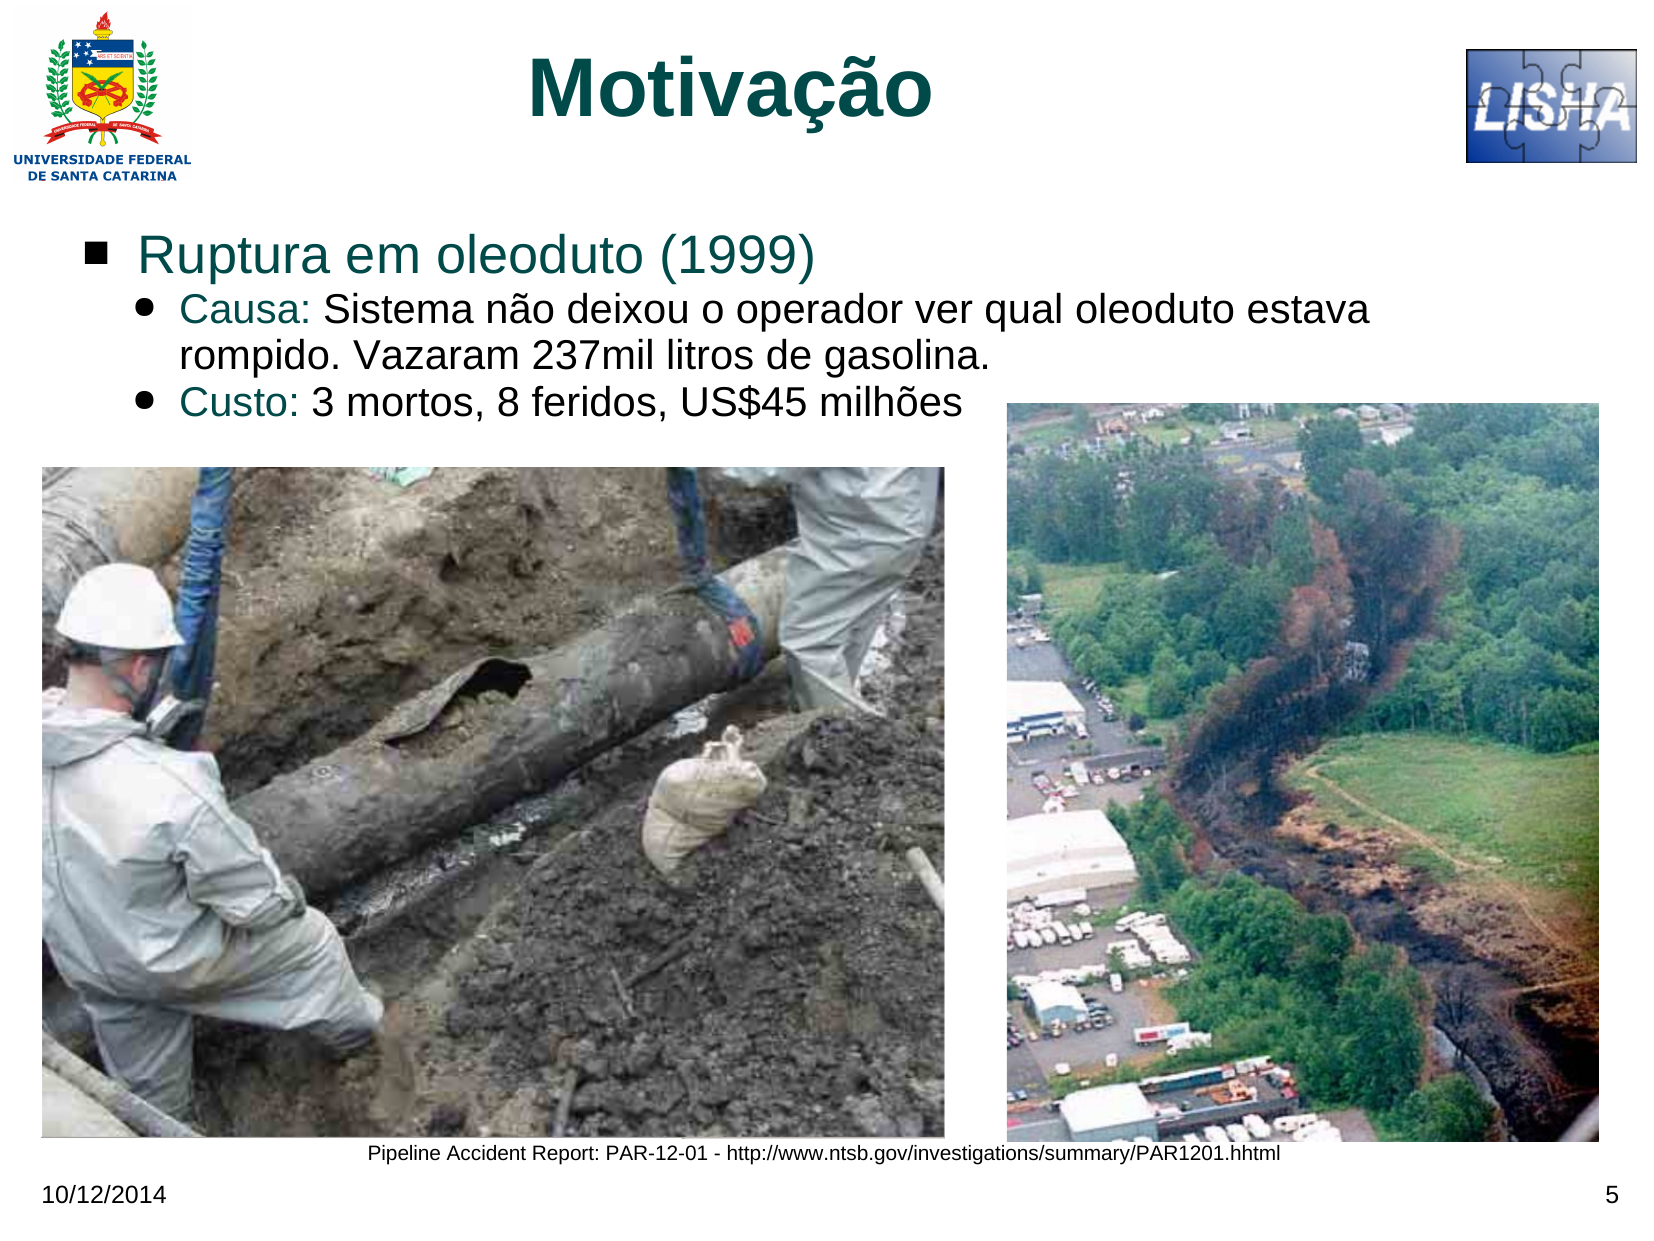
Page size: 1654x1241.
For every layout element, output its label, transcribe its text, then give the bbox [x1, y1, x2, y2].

picture [13, 6, 191, 181]
picture [41, 467, 945, 1139]
title Motivação [37, 37, 1426, 151]
picture [1006, 403, 1599, 1141]
picture [1466, 49, 1637, 163]
list Ruptura em oleoduto (1999) Causa: Sistema não deixou o operador ver qual oleoduto estava rompido. Vazaram 237mil litros de gasolina. Custo: 3 mortos, 8 feridos, US$45 milhões [37, 225, 1506, 449]
text_box Pipeline Accident Report: PAR-12-01 - http://www.ntsb.gov/investigations/summary/PAR1201.hhtml [0, 1141, 1650, 1220]
